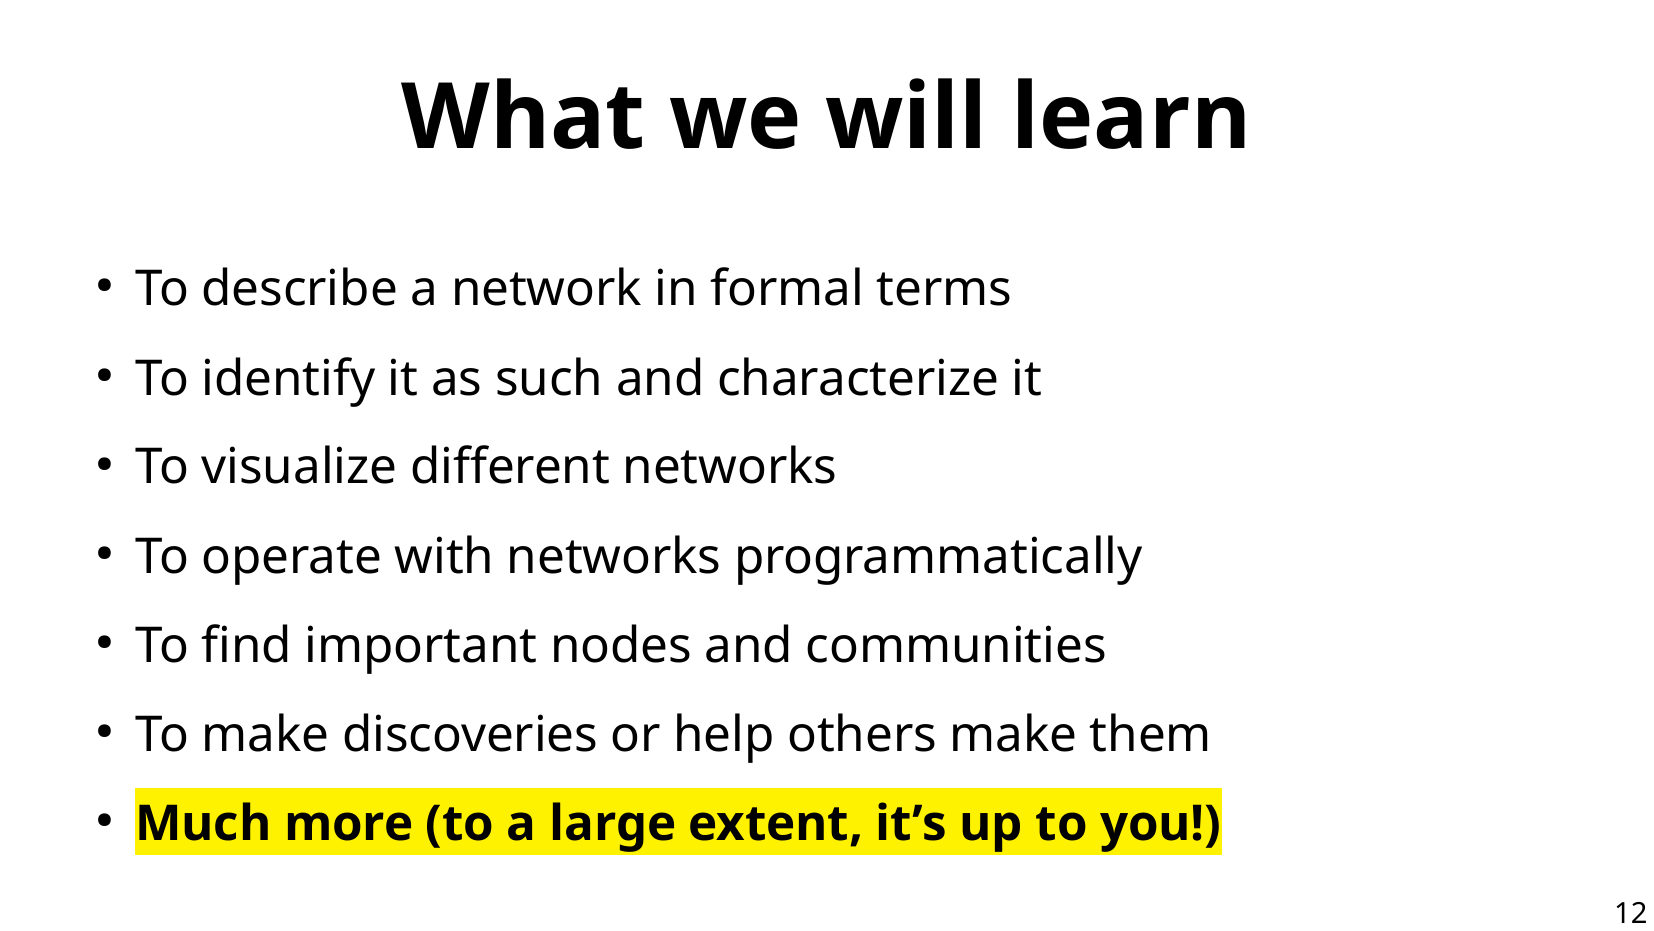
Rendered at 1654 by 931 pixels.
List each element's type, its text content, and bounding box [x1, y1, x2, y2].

title What we will learn [82, 1, 1571, 226]
list To describe a network in formal terms To identify it as such and characterize it To visualize different networks To operate with networks programmatically To find important nodes and communities To make discoveries or help others make them Much more (to a large extent, it’s up to you!) [82, 253, 1571, 856]
